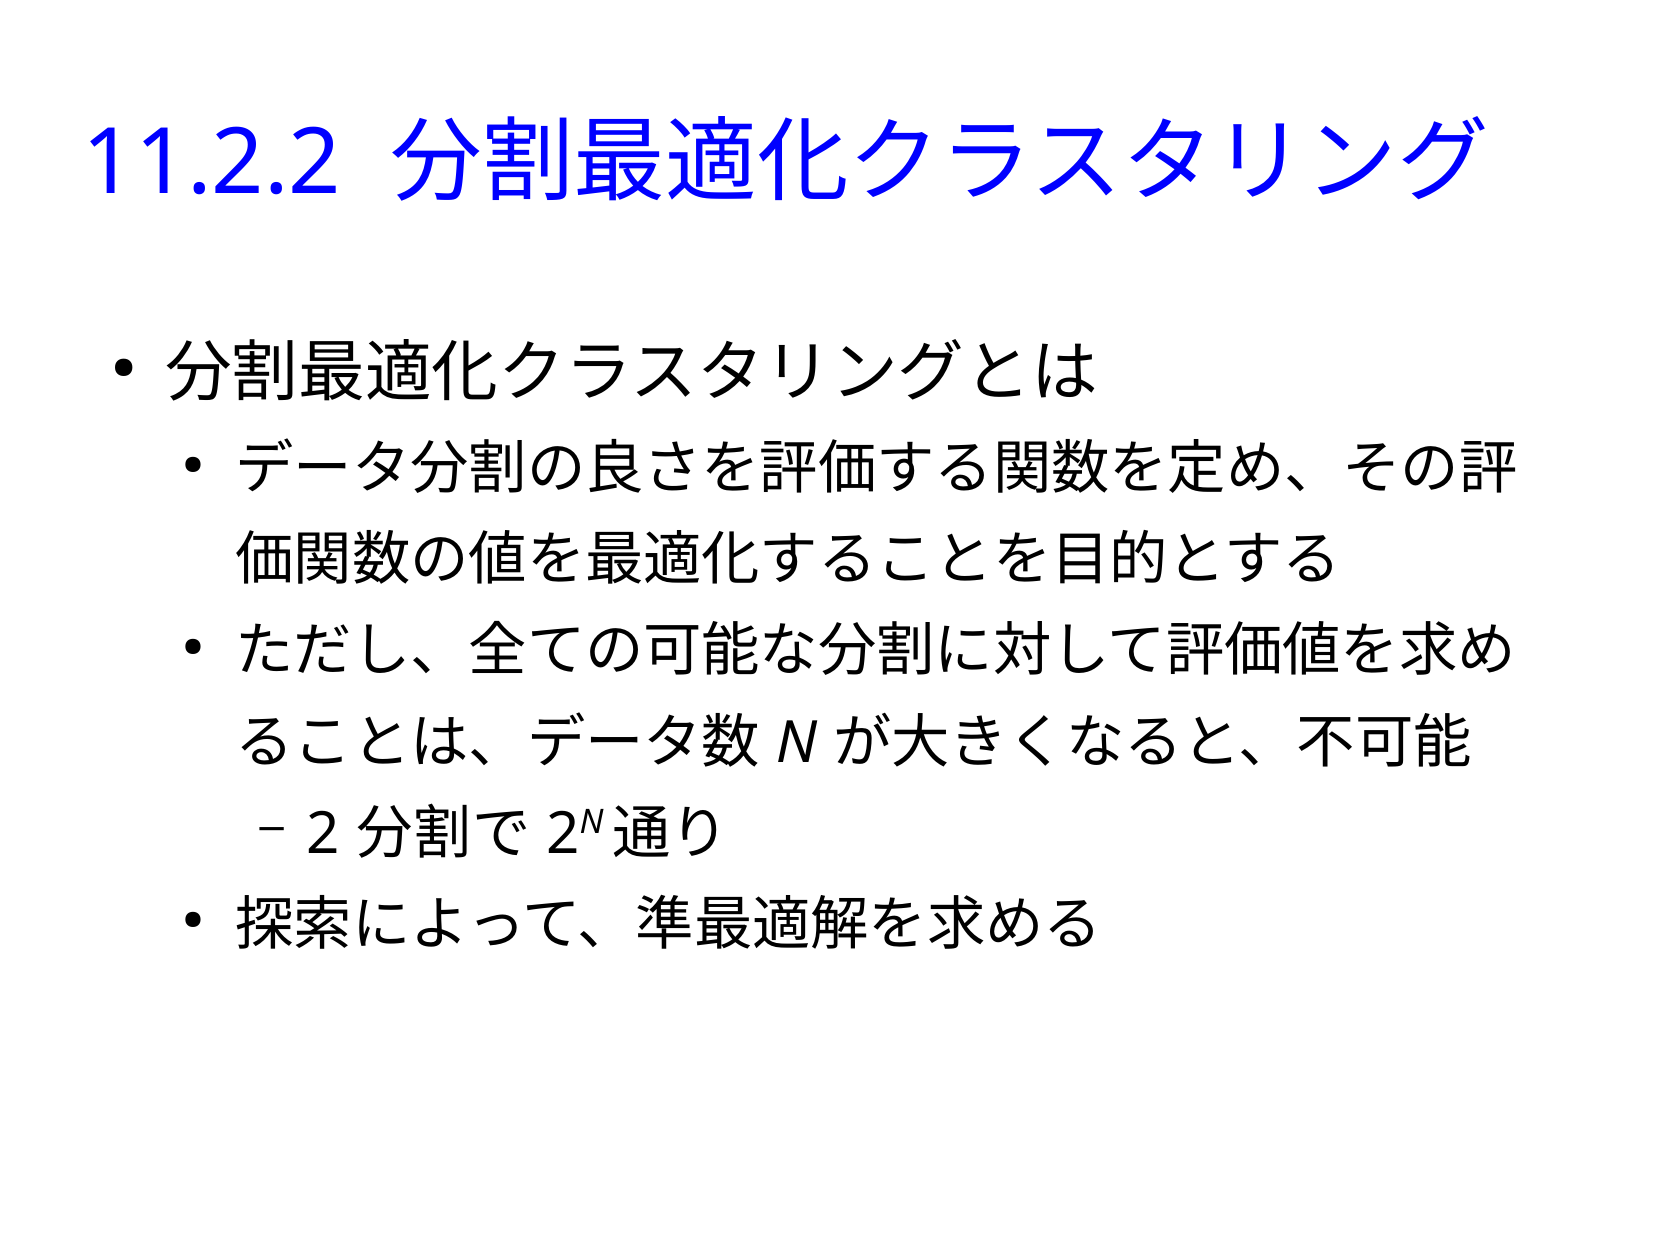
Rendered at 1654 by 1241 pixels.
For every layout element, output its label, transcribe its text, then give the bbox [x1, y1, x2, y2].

list 分割最適化クラスタリングとは データ分割の良さを評価する関数を定め、その評価関数の値を最適化することを目的とする ただし、全ての可能な分割に対して評価値を求めることは、データ数Nが大きくなると、不可能 2分割で2N通り 探索によって、準最適解を求める [94, 323, 1536, 1123]
title 11.2.2 分割最適化クラスタリング [82, 51, 1571, 302]
